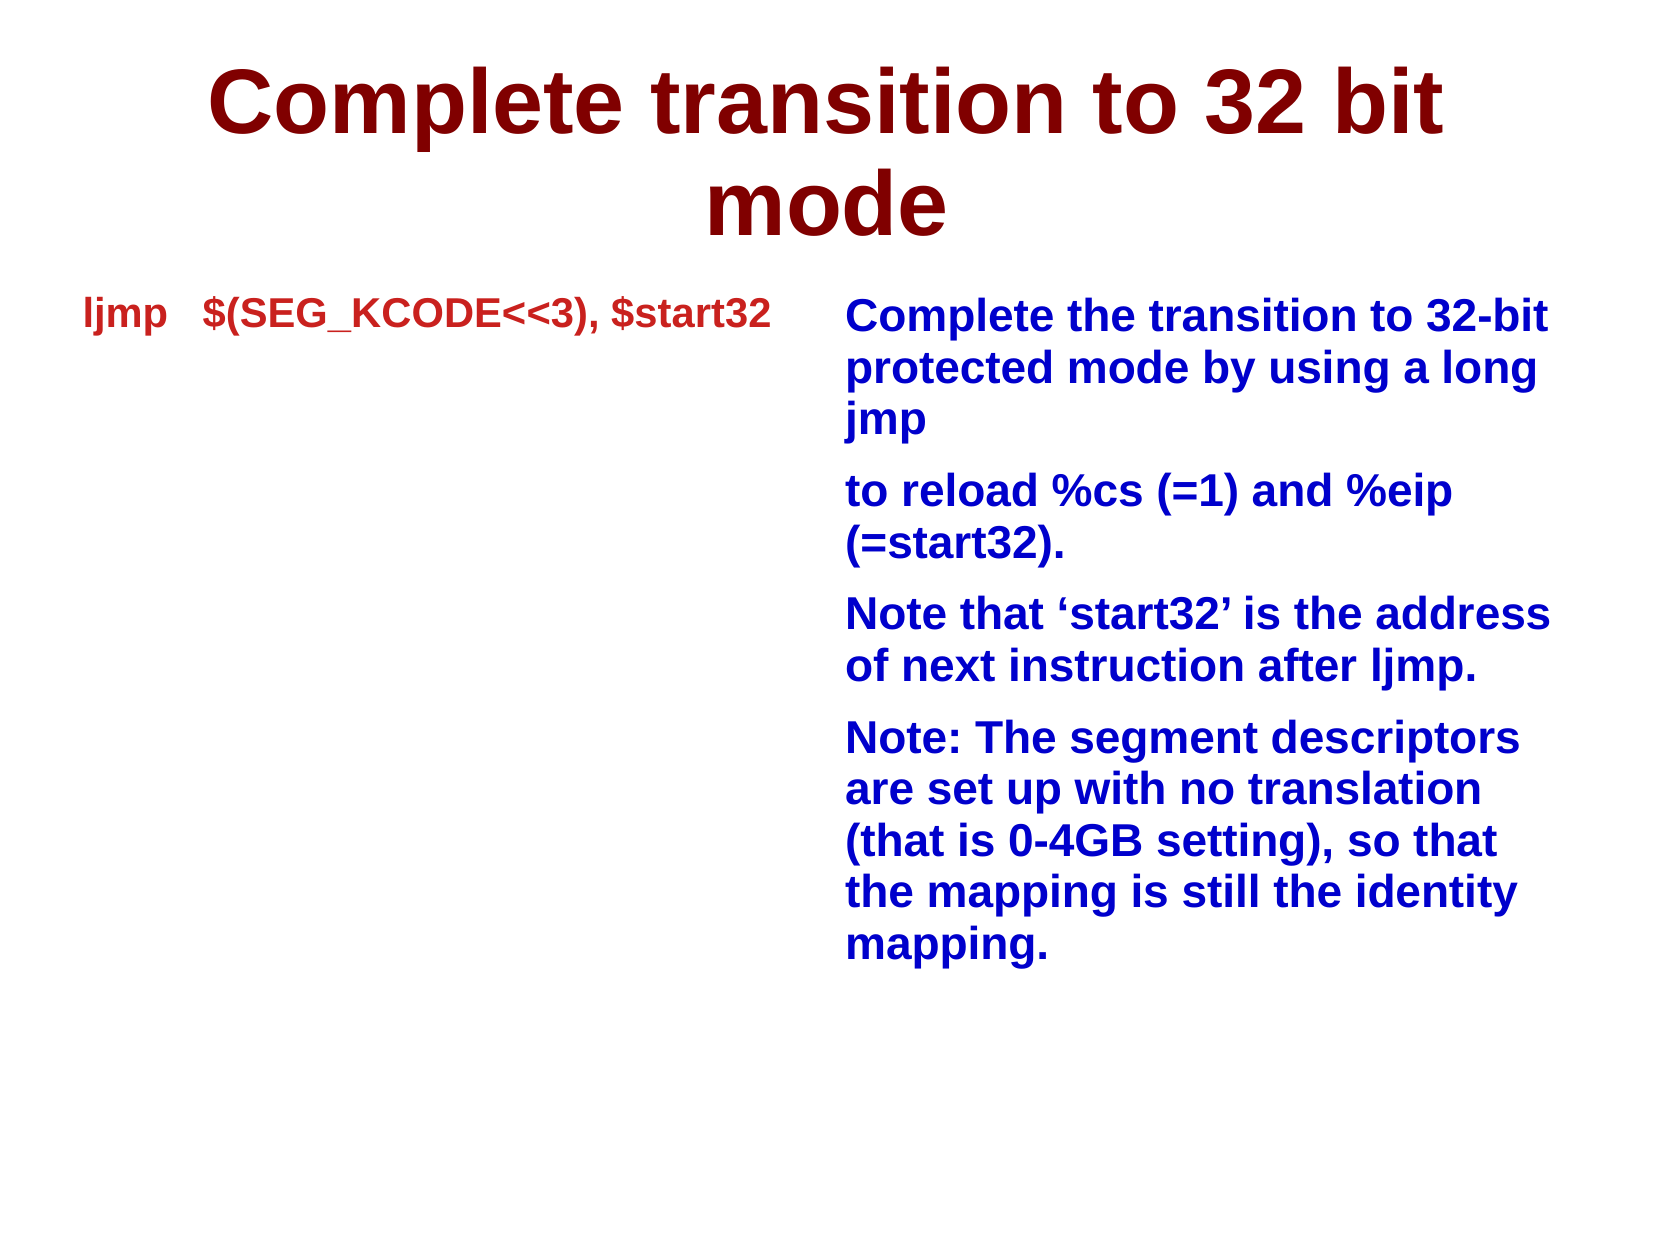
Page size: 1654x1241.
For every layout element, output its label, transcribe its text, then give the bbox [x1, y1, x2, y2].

list Complete the transition to 32-bit protected mode by using a long jmp to reload %cs (=1) and %eip (=start32). Note that ‘start32’ is the address of next instruction after ljmp. Note: The segment descriptors are set up with no translation (that is 0-4GB setting), so that the mapping is still the identity mapping. [845, 290, 1572, 1010]
list ljmp $(SEG_KCODE<<3), $start32 [82, 290, 809, 1010]
title Complete transition to 32 bit mode [82, 49, 1571, 257]
